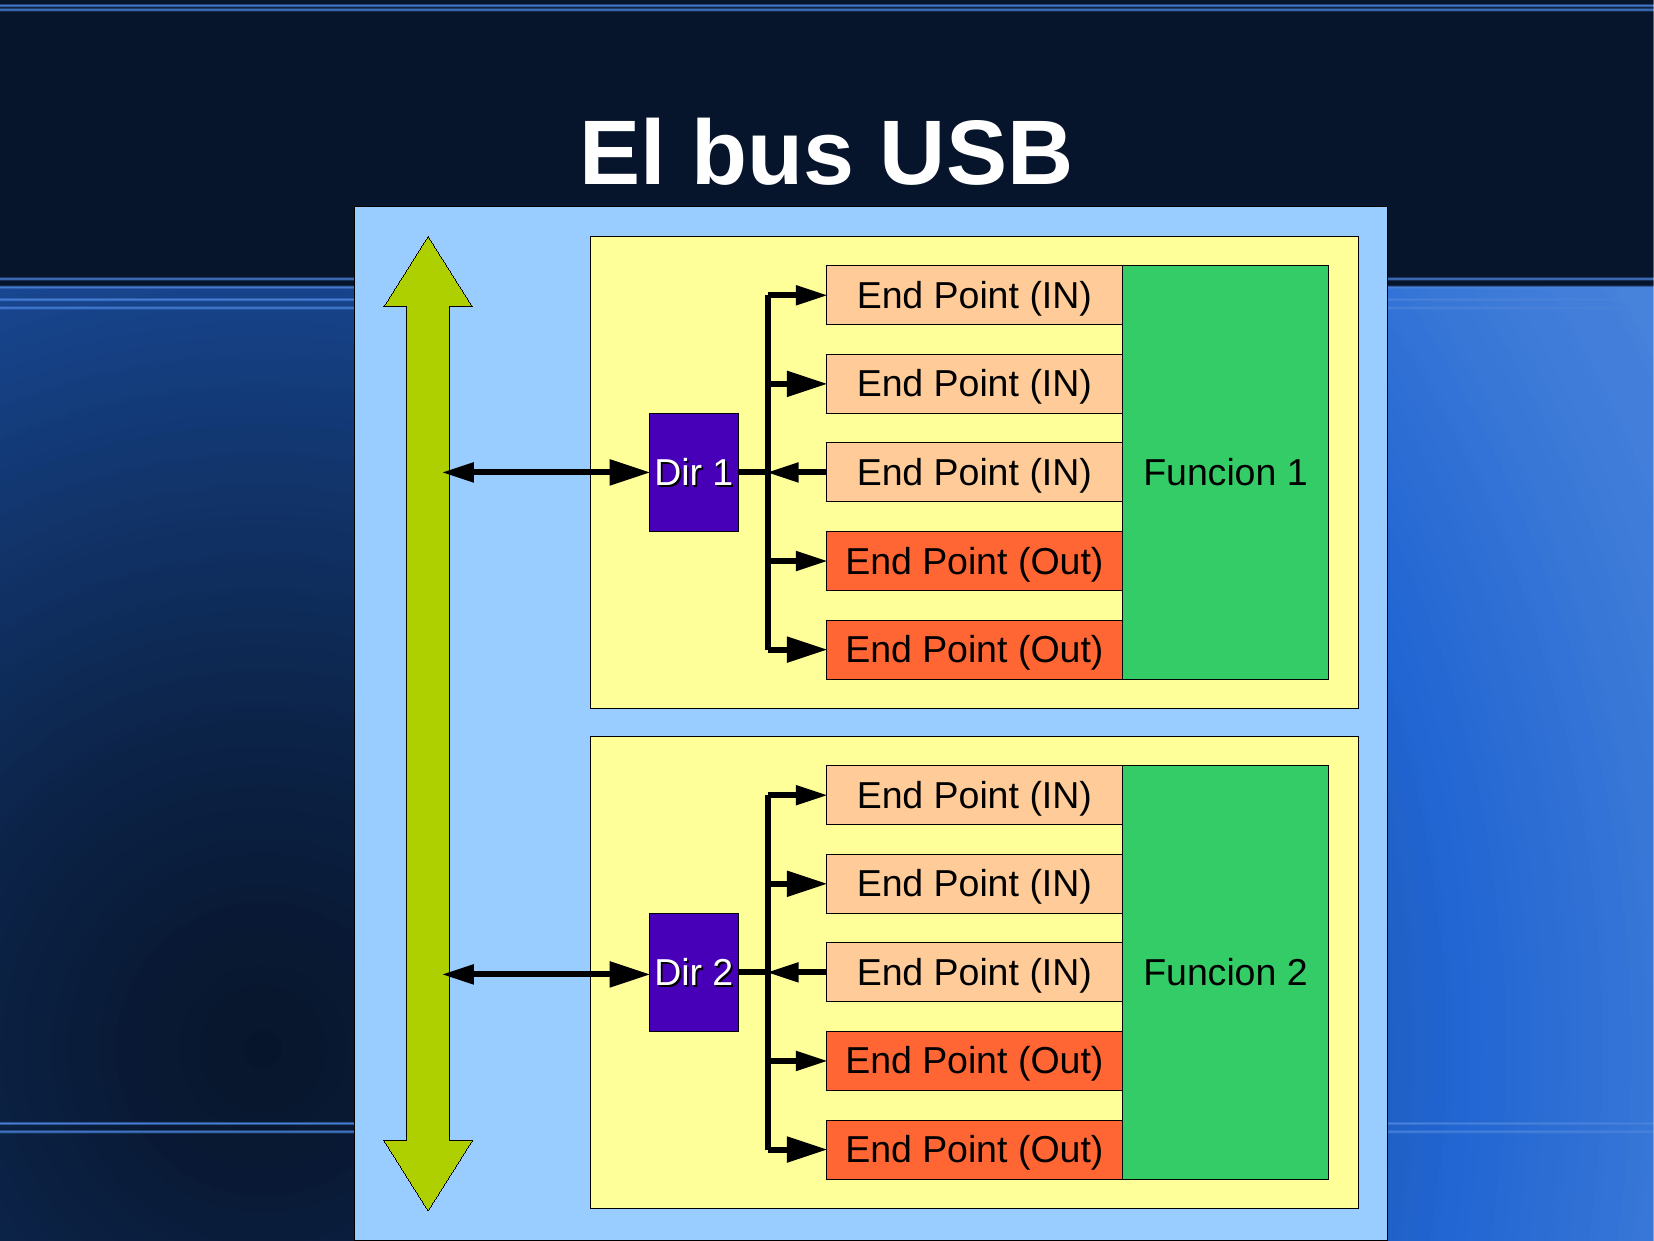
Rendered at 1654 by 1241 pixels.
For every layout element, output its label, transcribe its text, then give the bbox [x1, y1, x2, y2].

text_box End Point (IN) [826, 442, 1122, 502]
text_box End Point (IN) [826, 765, 1122, 825]
text_box Dir 1 [649, 413, 739, 532]
text_box End Point (Out) [826, 620, 1122, 680]
text_box End Point (Out) [826, 1120, 1122, 1180]
text_box Dir 2 [649, 913, 739, 1032]
picture [0, 0, 1654, 1241]
text_box End Point (IN) [826, 265, 1122, 325]
text_box End Point (Out) [826, 1031, 1122, 1091]
text_box Funcion 1 [1122, 265, 1329, 680]
text_box End Point (IN) [826, 354, 1122, 414]
text_box Funcion 2 [1122, 765, 1329, 1180]
text_box End Point (IN) [826, 854, 1122, 914]
text_box [354, 206, 1388, 1241]
title El bus USB [82, 49, 1571, 257]
text_box End Point (IN) [826, 942, 1122, 1002]
text_box End Point (Out) [826, 531, 1122, 591]
